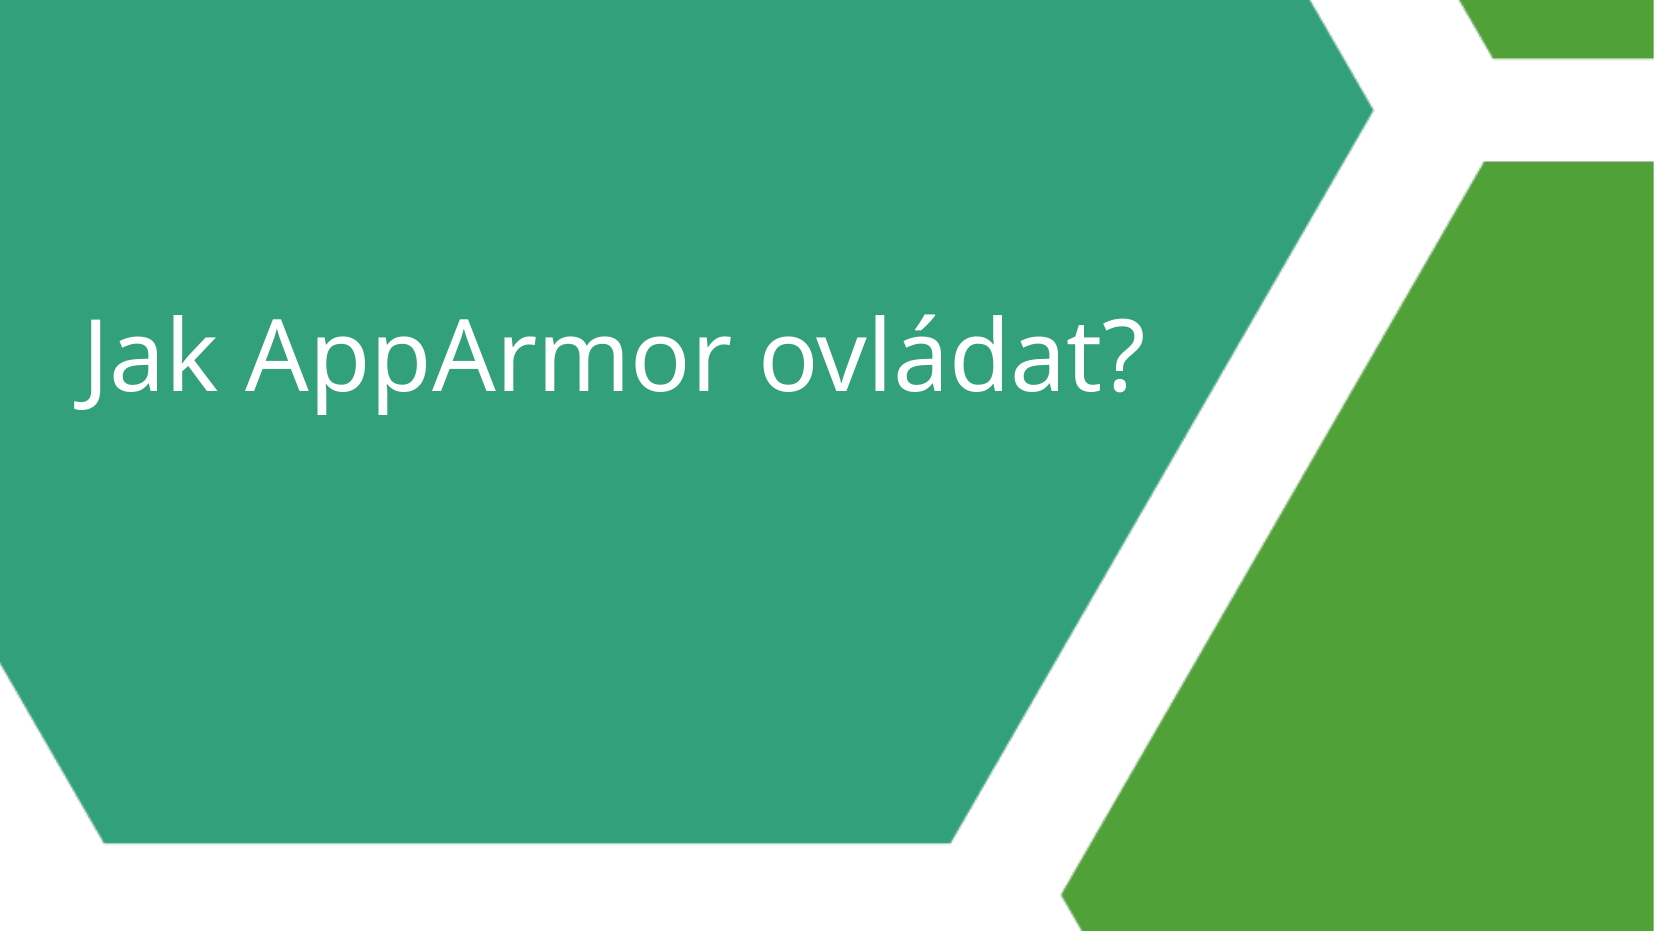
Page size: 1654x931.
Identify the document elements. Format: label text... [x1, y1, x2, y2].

picture [0, 0, 1654, 931]
title Jak AppArmor ovládat? [82, 178, 1218, 528]
